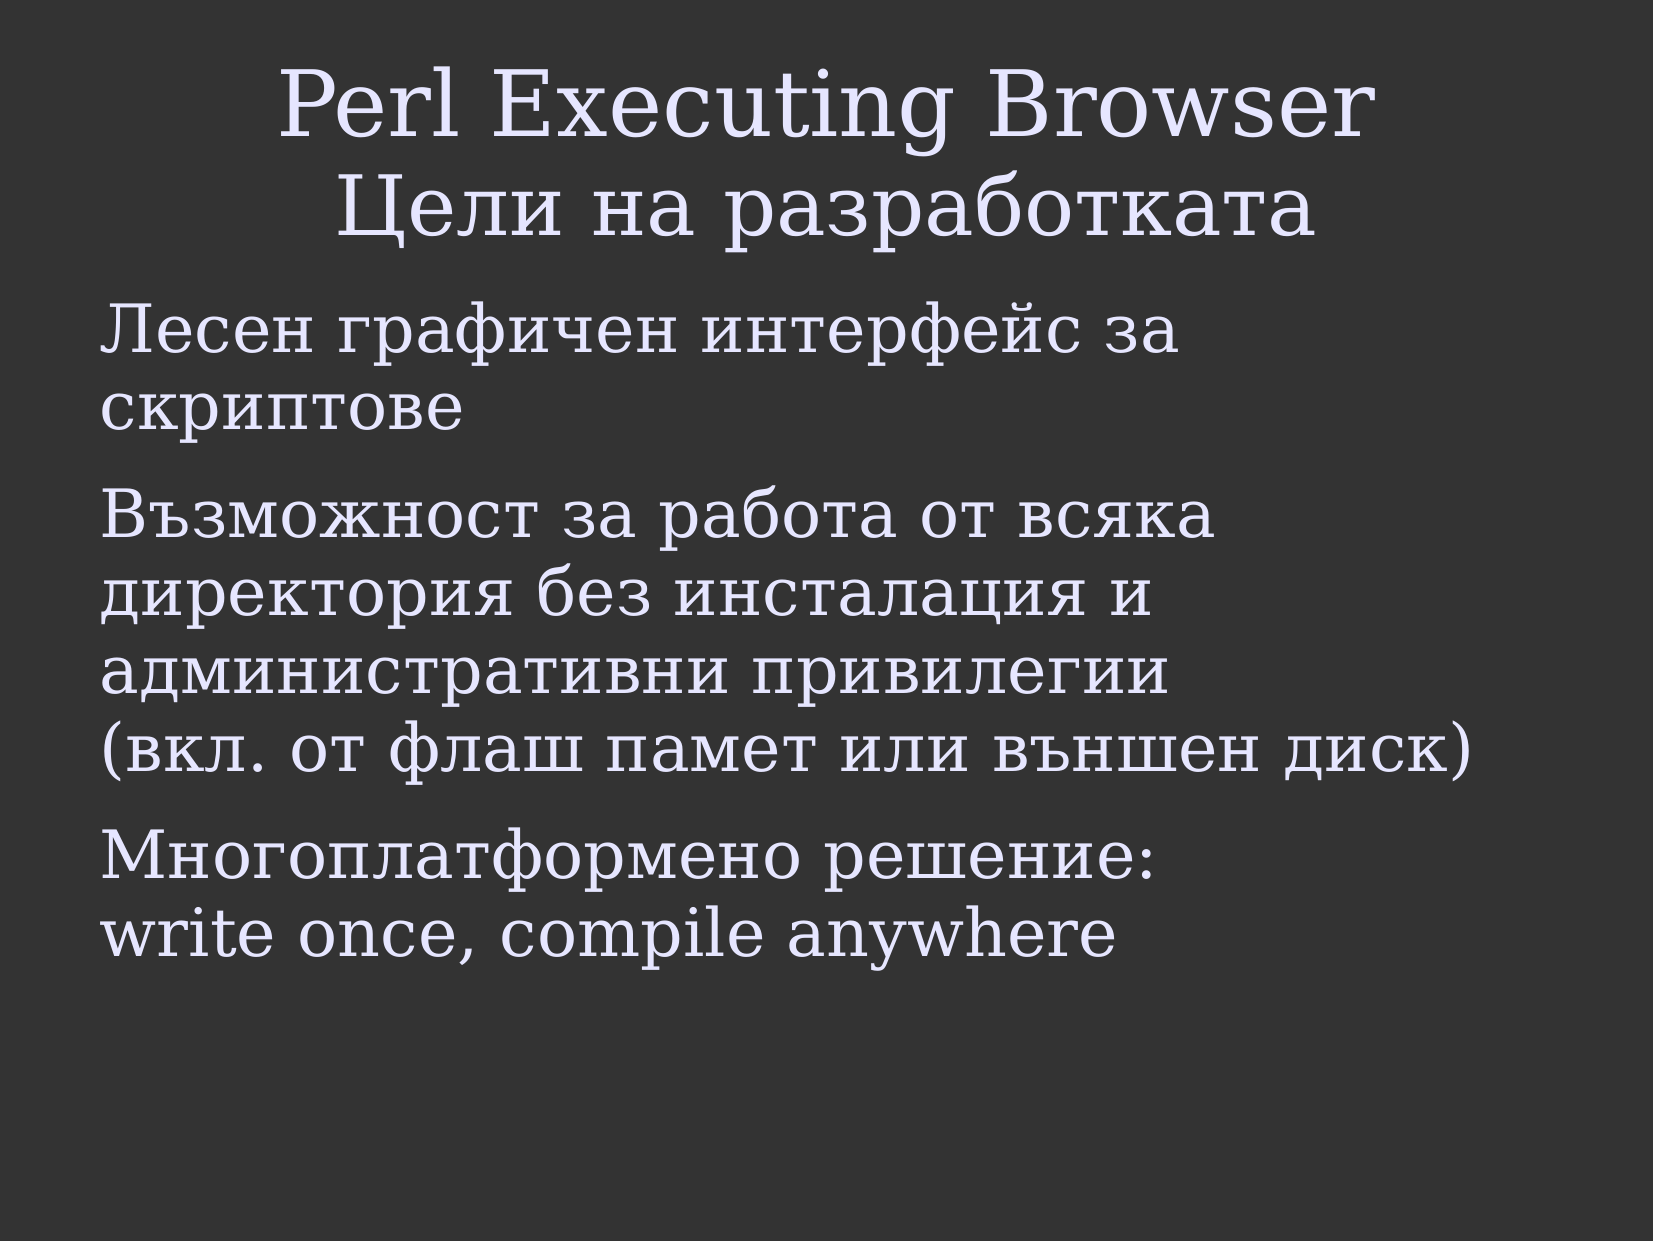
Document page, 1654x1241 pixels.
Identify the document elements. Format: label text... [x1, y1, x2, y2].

list Лесен графичен интерфейс за скриптове Възможност за работа от всяка директория без инсталация и административни привилегии (вкл. от флаш памет или външен диск) Многоплатформено решение: write once, compile anywhere [82, 290, 1571, 1010]
title Perl Executing Browser Цели на разработката [82, 49, 1571, 257]
